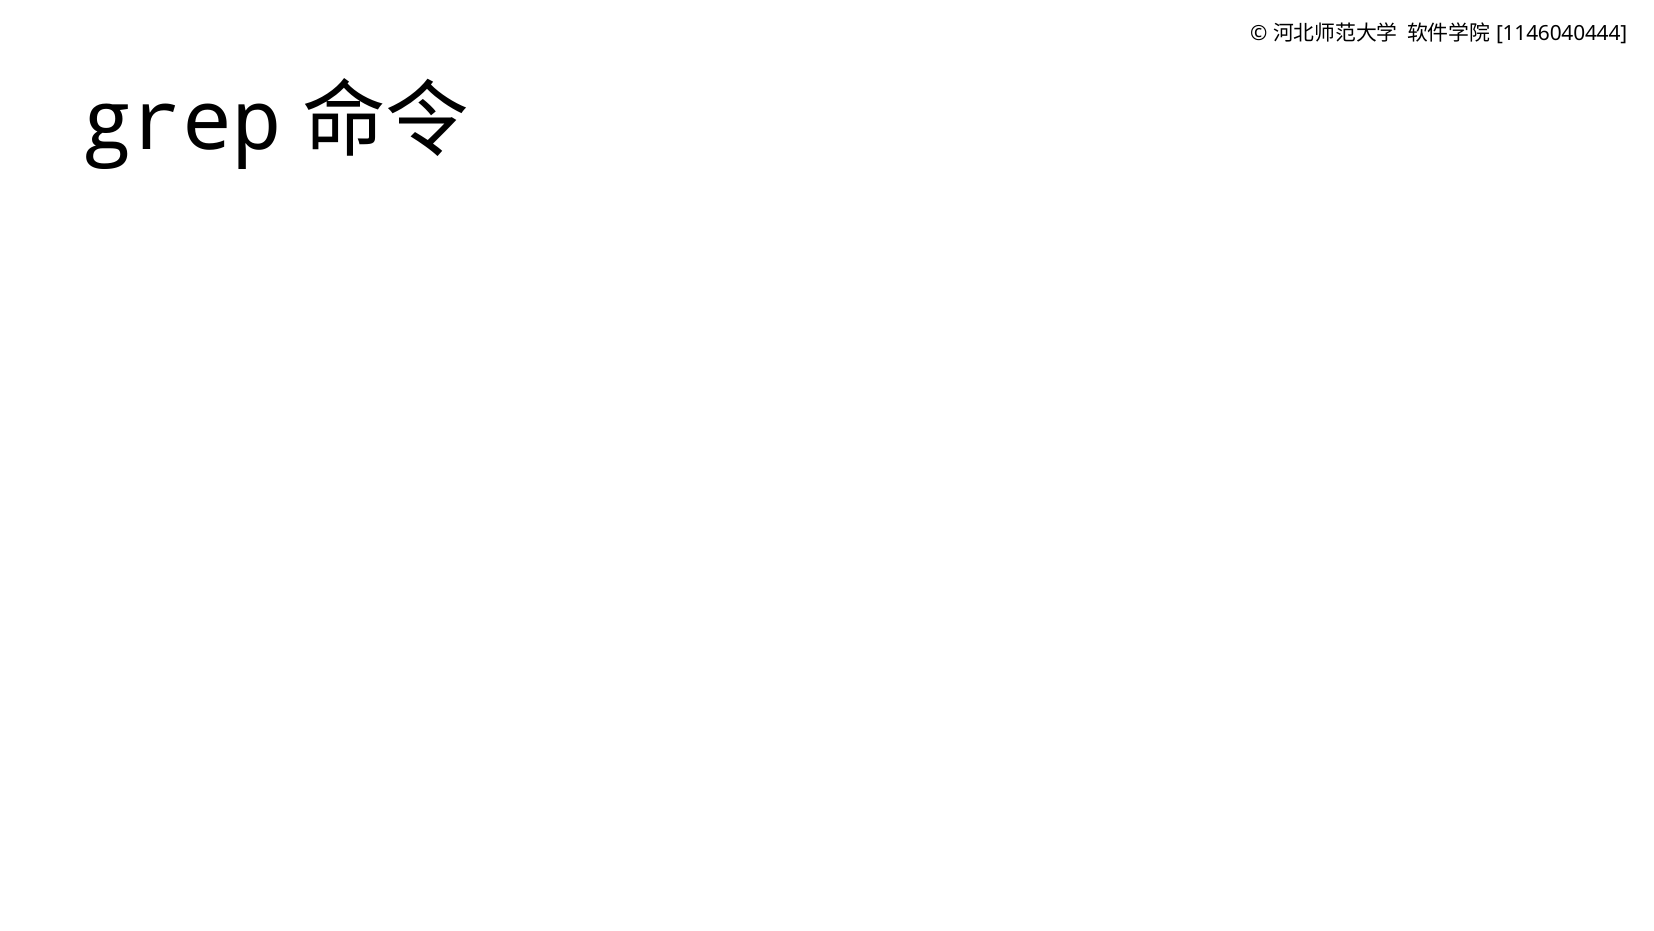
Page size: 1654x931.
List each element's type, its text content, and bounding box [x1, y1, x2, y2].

title grep命令 [82, 37, 1571, 189]
